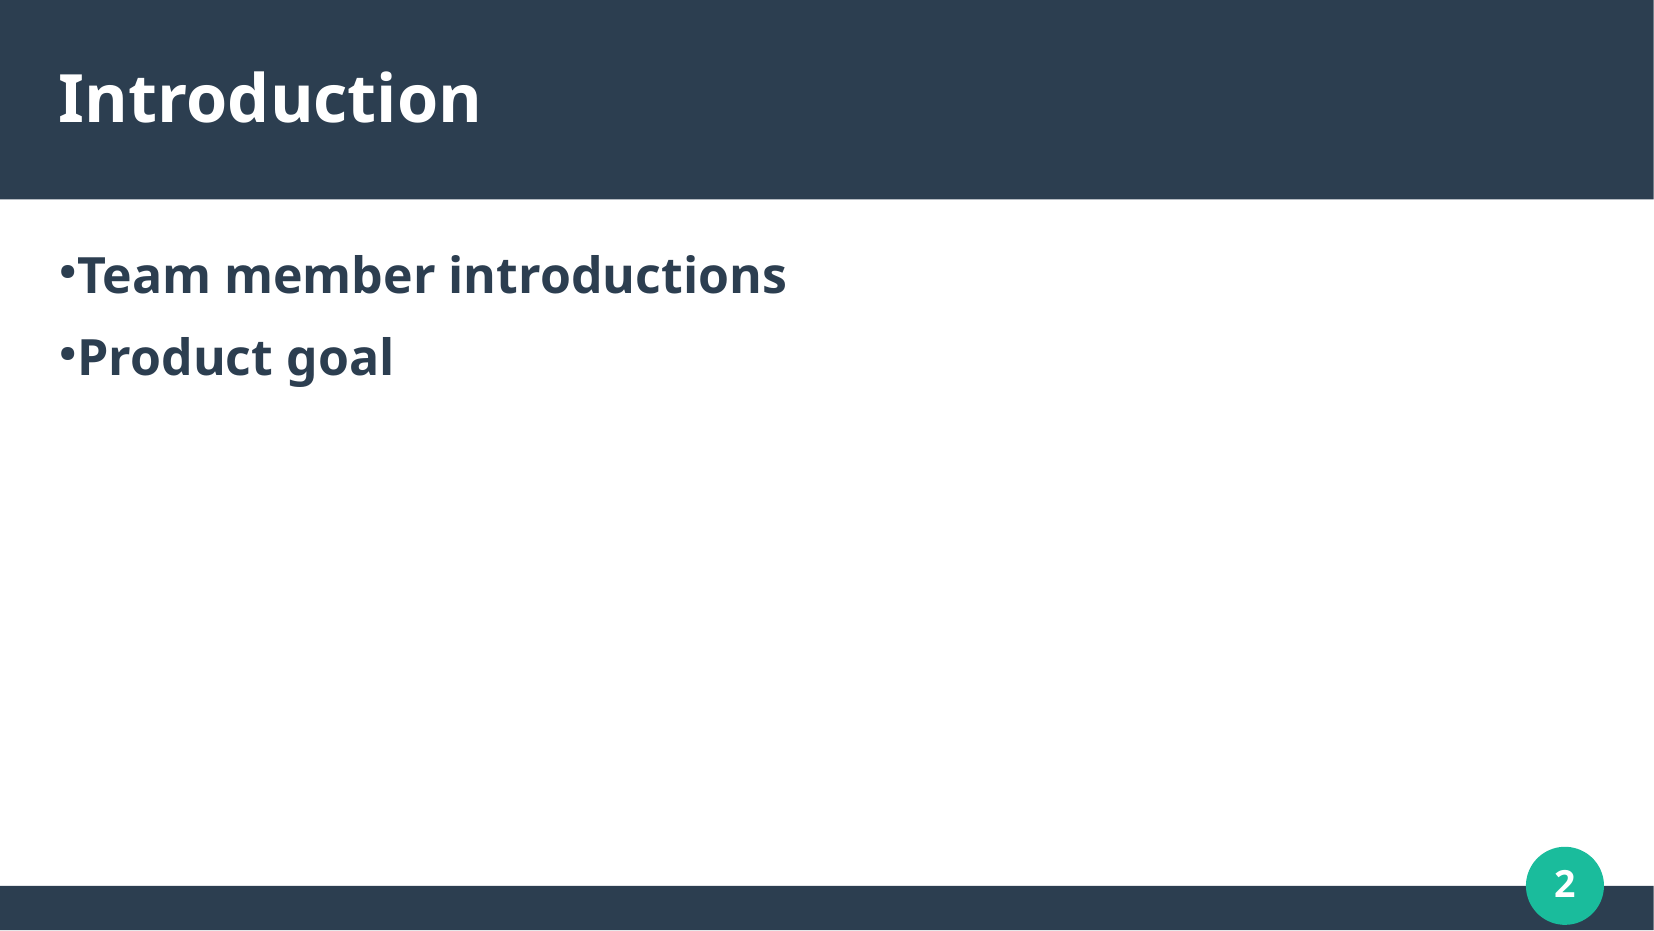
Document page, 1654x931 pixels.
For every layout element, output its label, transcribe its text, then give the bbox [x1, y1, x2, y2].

title Introduction [59, 37, 1595, 156]
text_box [1505, 848, 1625, 923]
list Team member introductions Product goal [59, 243, 1595, 864]
